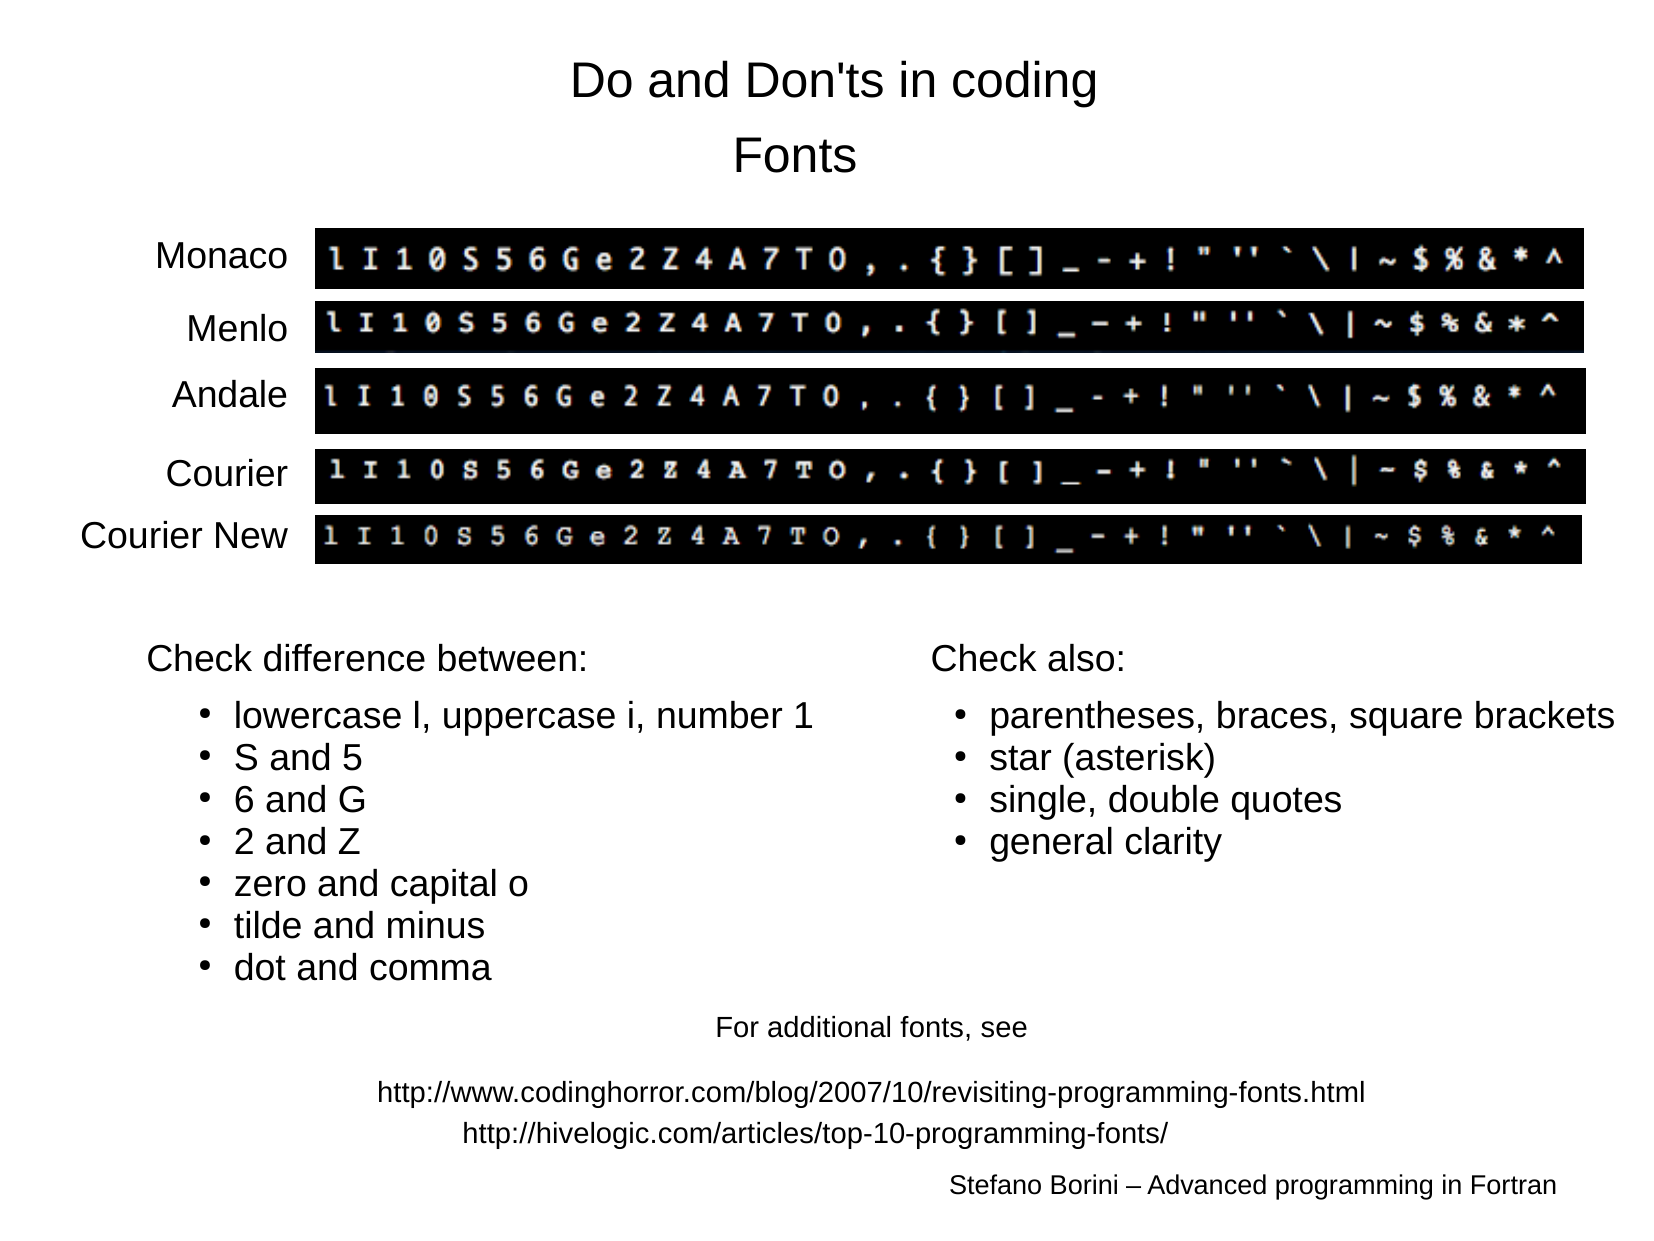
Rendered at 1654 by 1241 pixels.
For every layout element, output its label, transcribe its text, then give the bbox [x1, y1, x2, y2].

text_box http://hivelogic.com/articles/top-10-programming-fonts/ [447, 1109, 1191, 1167]
text_box Check difference between: [131, 630, 616, 687]
picture [315, 449, 1586, 504]
text_box lowercase l, uppercase i, number 1 S and 5 6 and G 2 and Z zero and capital o tilde and minus dot and comma [183, 686, 831, 996]
text_box Andale [157, 366, 304, 424]
picture [315, 368, 1586, 434]
text_box Fonts [717, 120, 873, 191]
text_box Do and Don'ts in coding [555, 44, 1171, 116]
text_box Menlo [171, 299, 304, 357]
picture [315, 515, 1582, 564]
picture [315, 301, 1584, 354]
text_box Courier [150, 445, 304, 503]
text_box parentheses, braces, square brackets star (asterisk) single, double quotes general clarity [939, 687, 1632, 871]
text_box For additional fonts, see http://www.codinghorror.com/blog/2007/10/revisiting-programming-fonts.html [362, 1003, 1382, 1117]
text_box Courier New [65, 506, 304, 564]
picture [315, 228, 1584, 289]
text_box Check also: [915, 630, 1142, 688]
text_box Monaco [140, 227, 304, 285]
